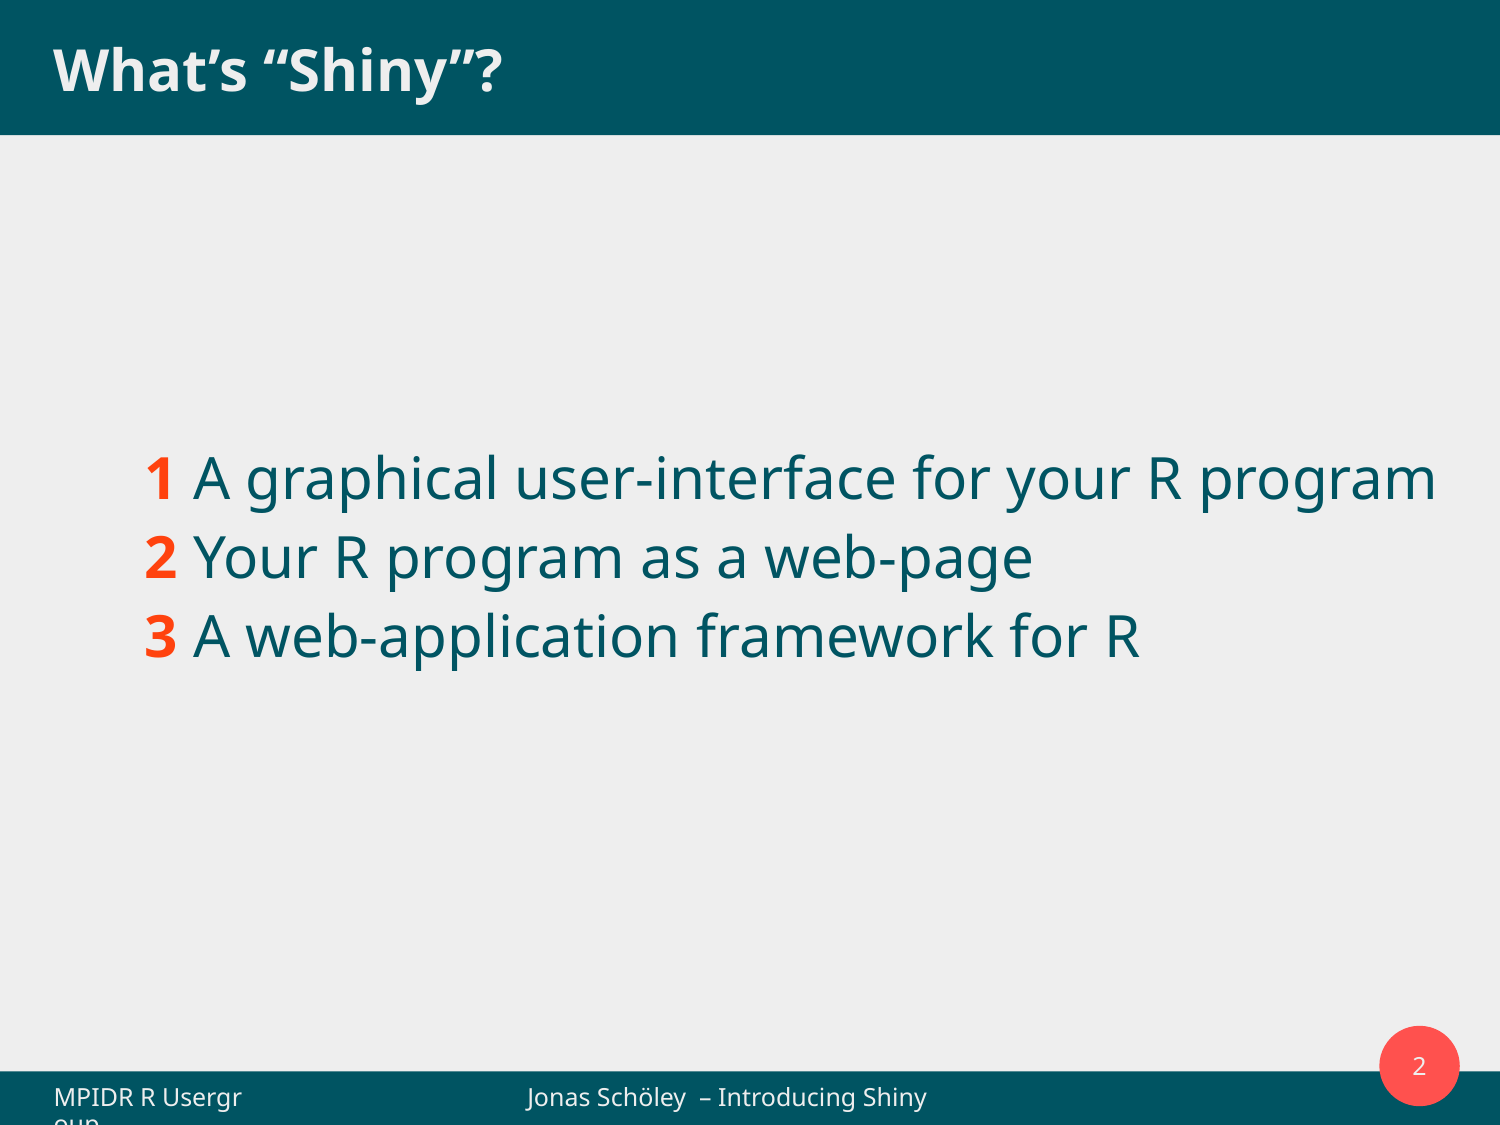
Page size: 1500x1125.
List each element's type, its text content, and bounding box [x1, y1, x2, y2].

title What’s “Shiny”? [53, 0, 1447, 141]
text_box 1 A graphical user-interface for your R program 2 Your R program as a web-page 3 A web-application framework for R [130, 429, 1370, 676]
